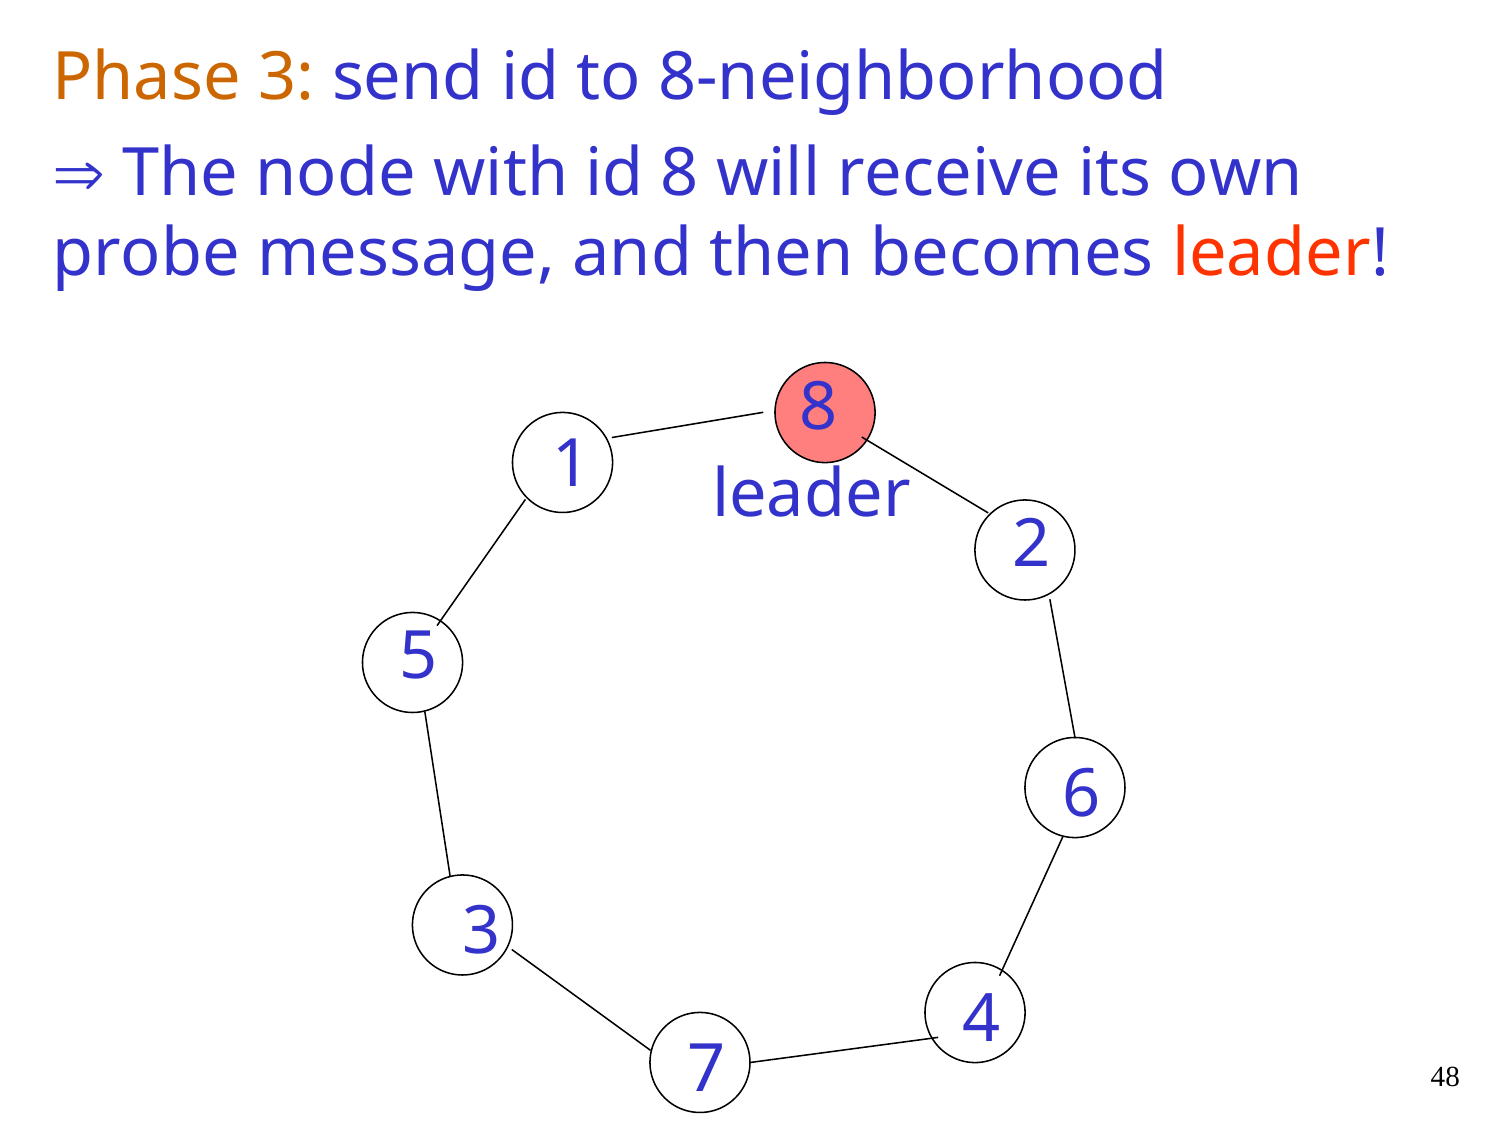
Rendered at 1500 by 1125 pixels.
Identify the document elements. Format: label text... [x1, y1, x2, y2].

text_box 8 [784, 354, 853, 441]
text_box leader [697, 441, 926, 538]
text_box 4 [947, 966, 1016, 1063]
text_box 2 [997, 491, 1066, 588]
text_box 6 [1047, 741, 1116, 838]
text_box Phase 3: send id to 8-neighborhood  The node with id 8 will receive its own probe message, and then becomes leader! [37, 24, 1438, 297]
text_box 1 [537, 412, 606, 508]
text_box [774, 383, 784, 441]
text_box [853, 371, 876, 441]
text_box 7 [672, 1016, 741, 1113]
text_box 5 [384, 604, 453, 700]
text_box <number> [1162, 1049, 1476, 1101]
text_box 3 [447, 879, 516, 975]
